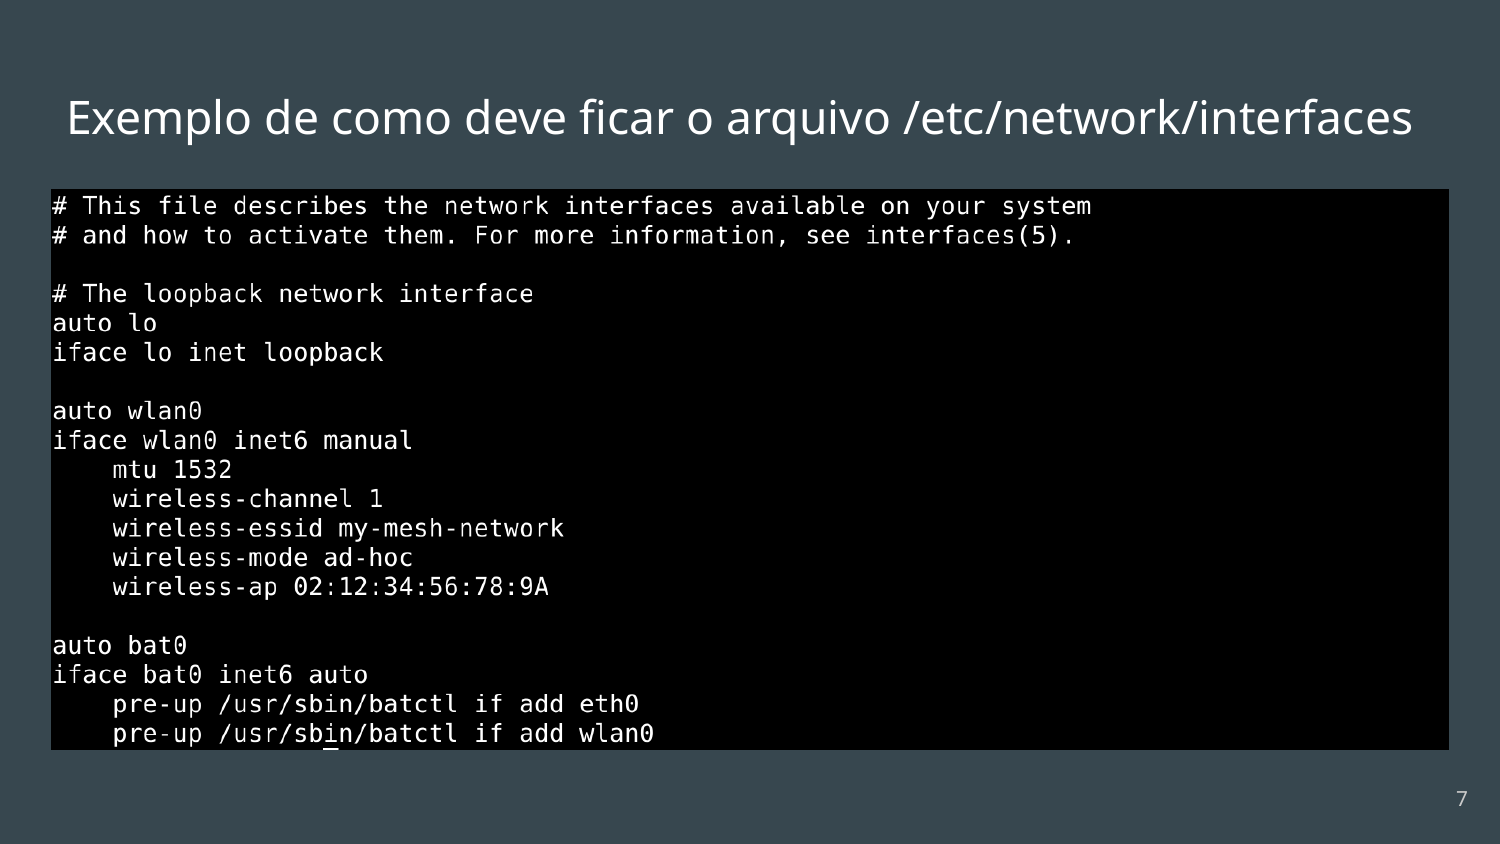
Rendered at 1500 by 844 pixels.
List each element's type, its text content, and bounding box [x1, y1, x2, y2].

title Exemplo de como deve ficar o arquivo /etc/network/interfaces [51, 72, 1449, 167]
picture [51, 189, 1449, 750]
slide_number <number> [1392, 767, 1483, 833]
